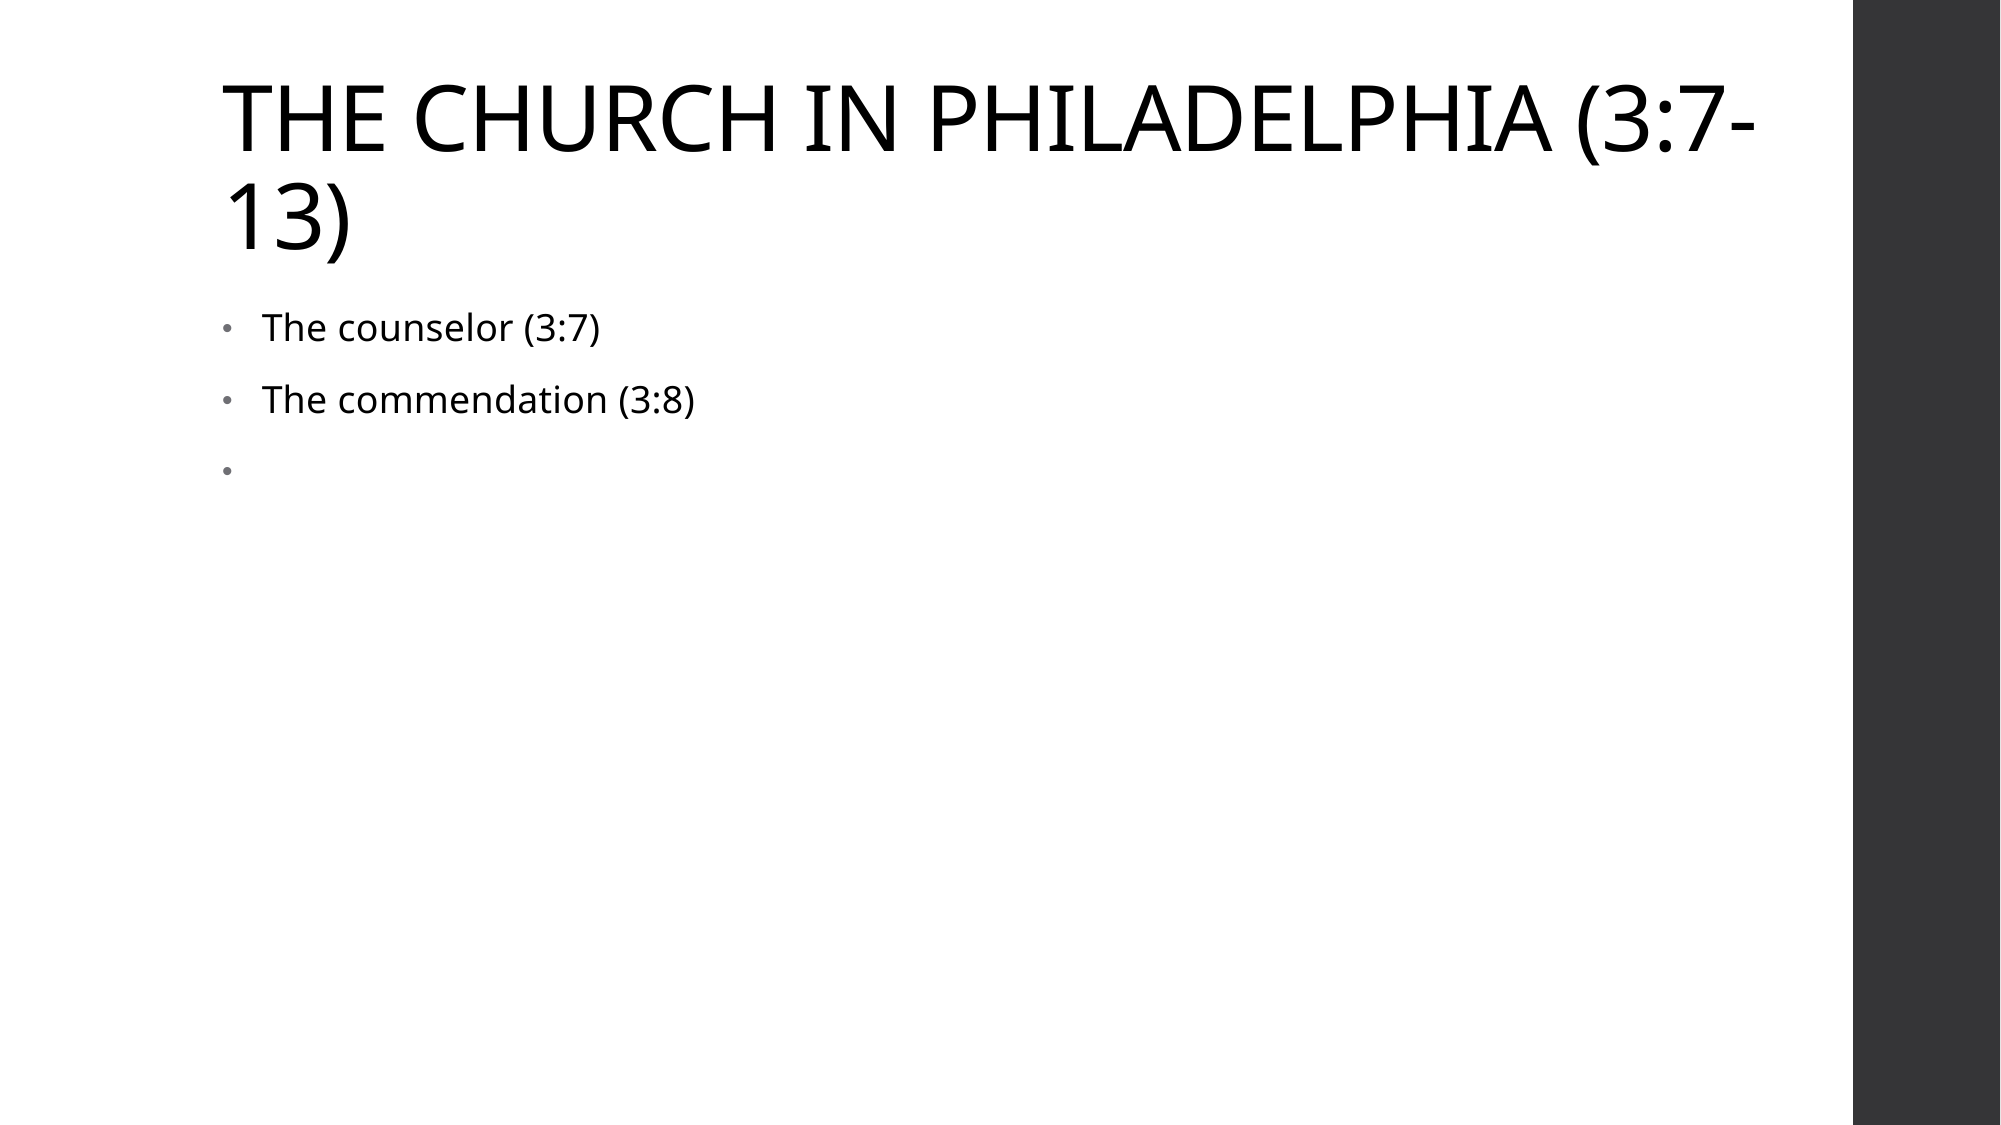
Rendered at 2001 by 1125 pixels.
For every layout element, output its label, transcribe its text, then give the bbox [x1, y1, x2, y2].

list The counselor (3:7) The commendation (3:8) [206, 299, 1617, 1014]
title THE CHURCH IN PHILADELPHIA (3:7-13) [206, 60, 1797, 278]
